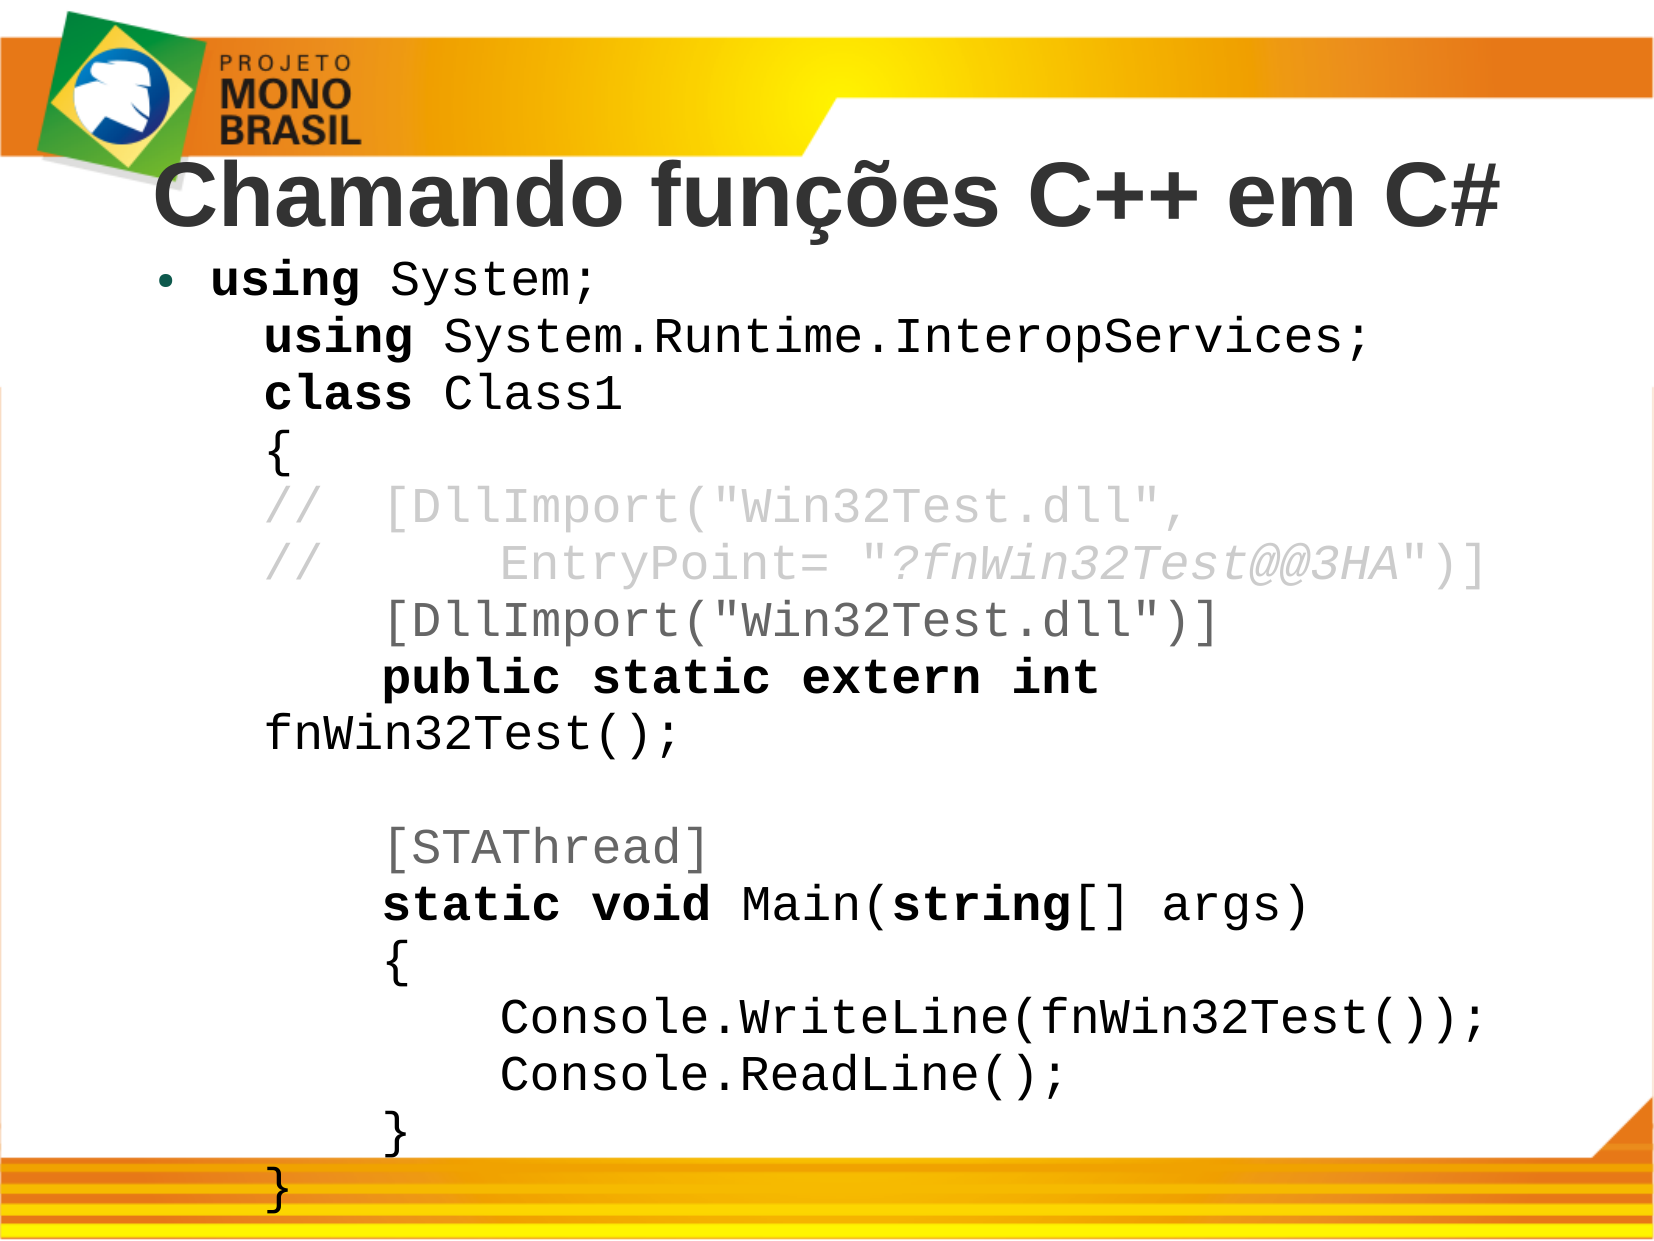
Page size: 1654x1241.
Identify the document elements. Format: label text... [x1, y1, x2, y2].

list using System; using System.Runtime.InteropServices; class Class1 { // [DllImport("Win32Test.dll", // EntryPoint= "?fnWin32Test@@3HA")] [DllImport("Win32Test.dll")] public static extern int fnWin32Test(); [STAThread] static void Main(string[] args) { Console.WriteLine(fnWin32Test()); Console.ReadLine(); } } [121, 254, 1534, 1163]
picture [0, 0, 1654, 1241]
title Chamando funções C++ em C# [121, 91, 1534, 254]
